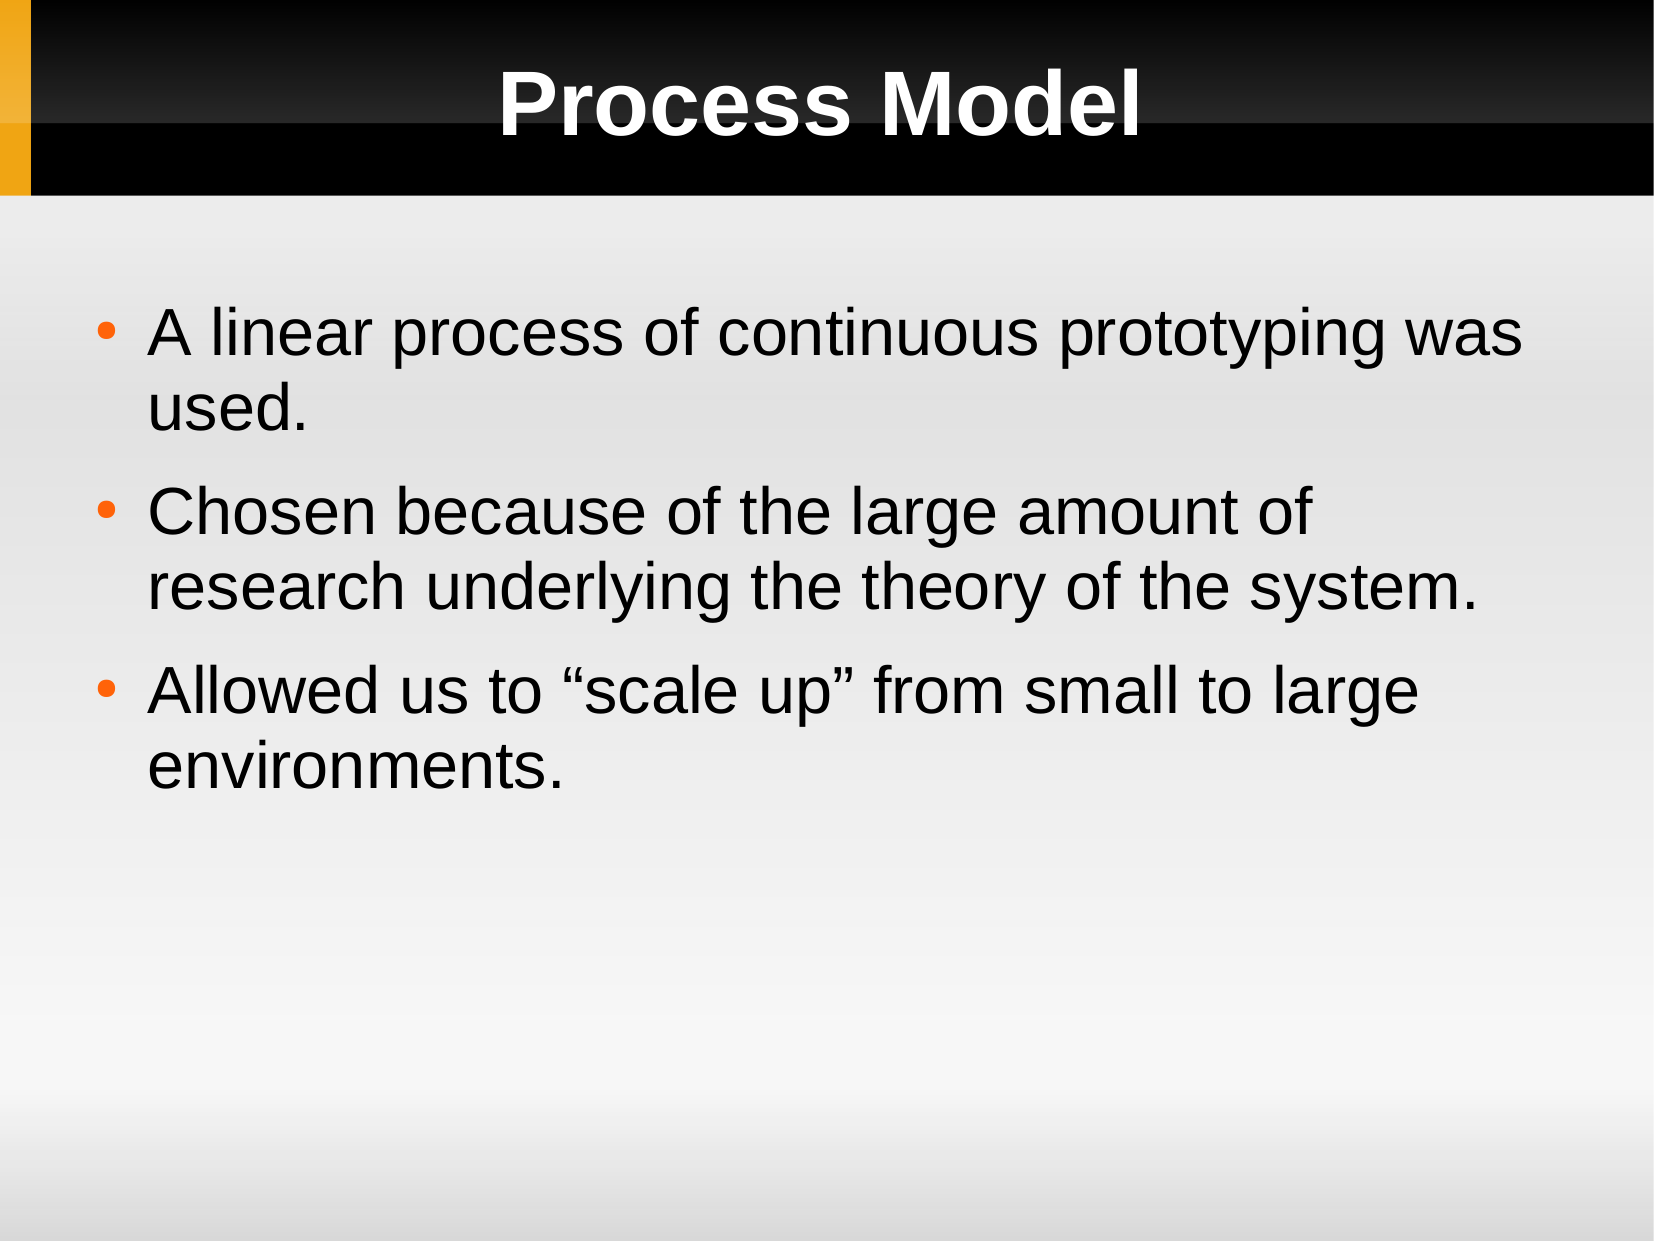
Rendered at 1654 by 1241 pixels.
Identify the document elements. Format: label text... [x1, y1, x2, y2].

picture [0, 0, 1654, 1241]
title Process Model [76, 0, 1565, 208]
list A linear process of continuous prototyping was used. Chosen because of the large amount of research underlying the theory of the system. Allowed us to “scale up” from small to large environments. [76, 295, 1565, 1114]
